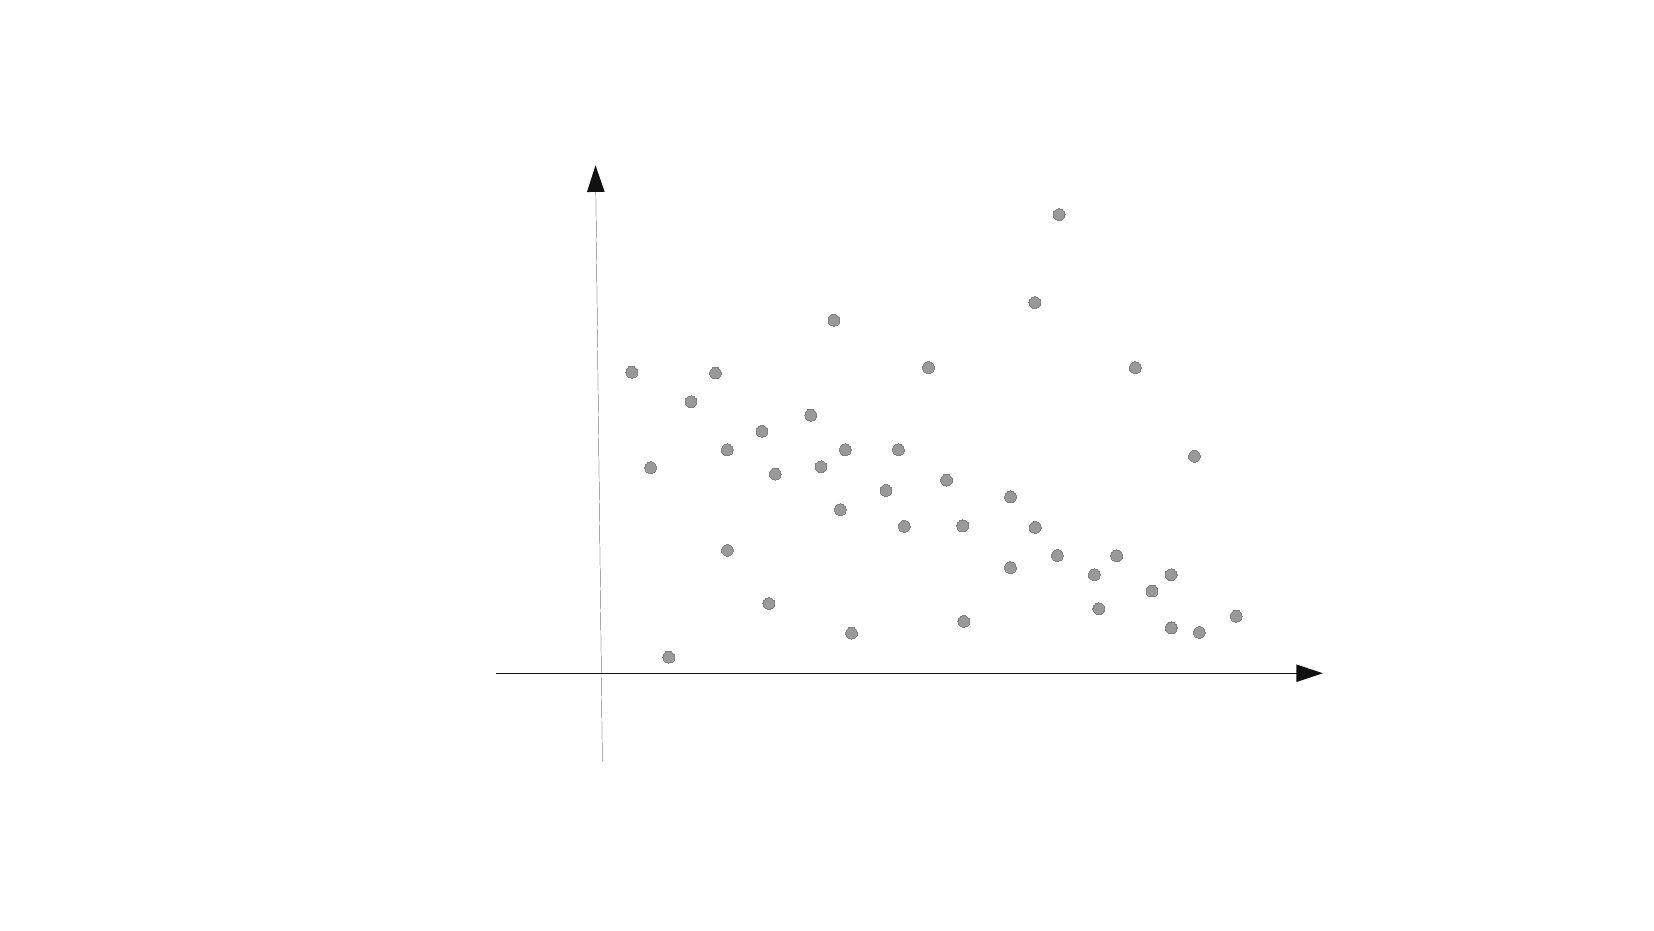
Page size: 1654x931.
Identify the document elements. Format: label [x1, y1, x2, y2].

text_box [804, 409, 817, 422]
text_box [1230, 610, 1243, 623]
text_box [1004, 561, 1017, 574]
text_box [1165, 568, 1178, 581]
text_box [1129, 361, 1142, 374]
text_box [644, 461, 657, 474]
text_box [756, 425, 768, 438]
text_box [685, 395, 697, 408]
text_box [1028, 296, 1041, 309]
text_box [956, 519, 969, 532]
text_box [845, 627, 858, 640]
text_box [957, 615, 970, 628]
text_box [880, 484, 892, 497]
text_box [1146, 585, 1158, 597]
text_box [1029, 521, 1042, 534]
text_box [1092, 602, 1105, 615]
text_box [1004, 490, 1017, 503]
text_box [1110, 549, 1123, 562]
text_box [762, 597, 775, 610]
text_box [1193, 626, 1206, 639]
text_box [839, 443, 852, 456]
text_box [1053, 208, 1066, 221]
text_box [625, 366, 638, 379]
text_box [709, 367, 722, 379]
text_box [721, 443, 734, 456]
text_box [898, 520, 911, 533]
text_box [834, 503, 847, 516]
text_box [892, 443, 905, 456]
text_box [922, 361, 935, 374]
text_box [940, 474, 953, 487]
text_box [1165, 621, 1178, 634]
text_box [828, 314, 840, 327]
text_box [1188, 450, 1201, 463]
text_box [721, 544, 734, 557]
text_box [1088, 568, 1101, 581]
text_box [769, 468, 782, 481]
text_box [1051, 549, 1064, 562]
text_box [662, 651, 675, 664]
text_box [815, 460, 827, 473]
